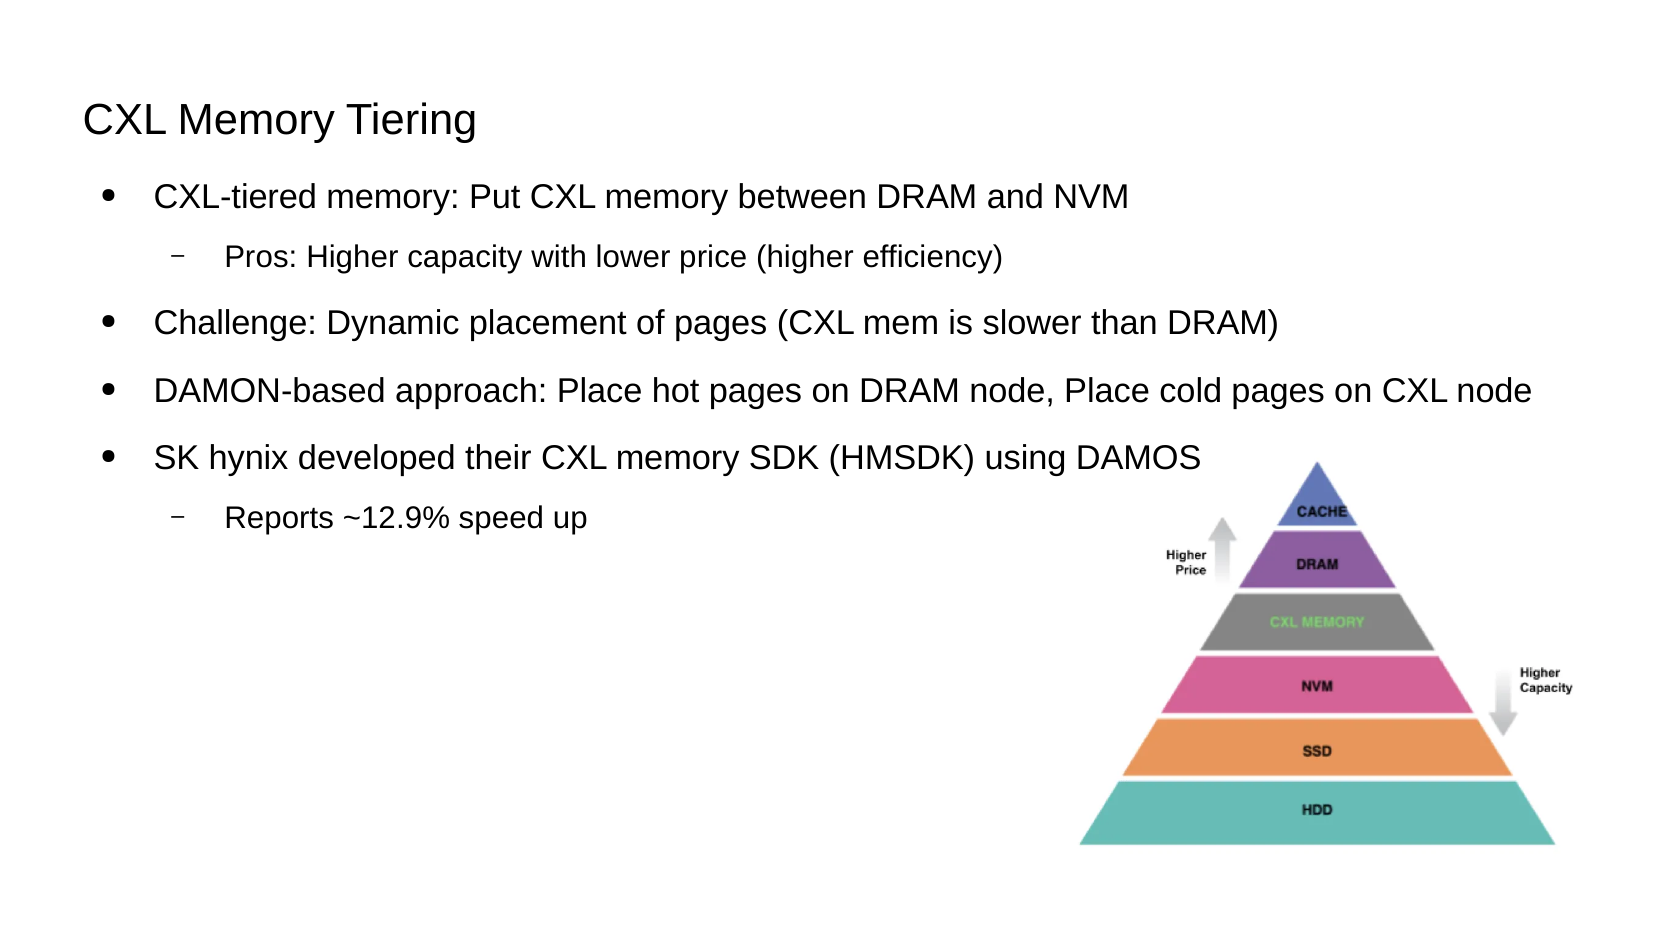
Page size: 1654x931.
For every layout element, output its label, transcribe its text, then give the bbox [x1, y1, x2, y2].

picture [825, 404, 1654, 916]
list CXL-tiered memory: Put CXL memory between DRAM and NVM Pros: Higher capacity with lower price (higher efficiency) Challenge: Dynamic placement of pages (CXL mem is slower than DRAM) DAMON-based approach: Place hot pages on DRAM node, Place cold pages on CXL node SK hynix developed their CXL memory SDK (HMSDK) using DAMOS Reports ~12.9% speed up [82, 177, 1571, 833]
title CXL Memory Tiering [82, 81, 1571, 157]
